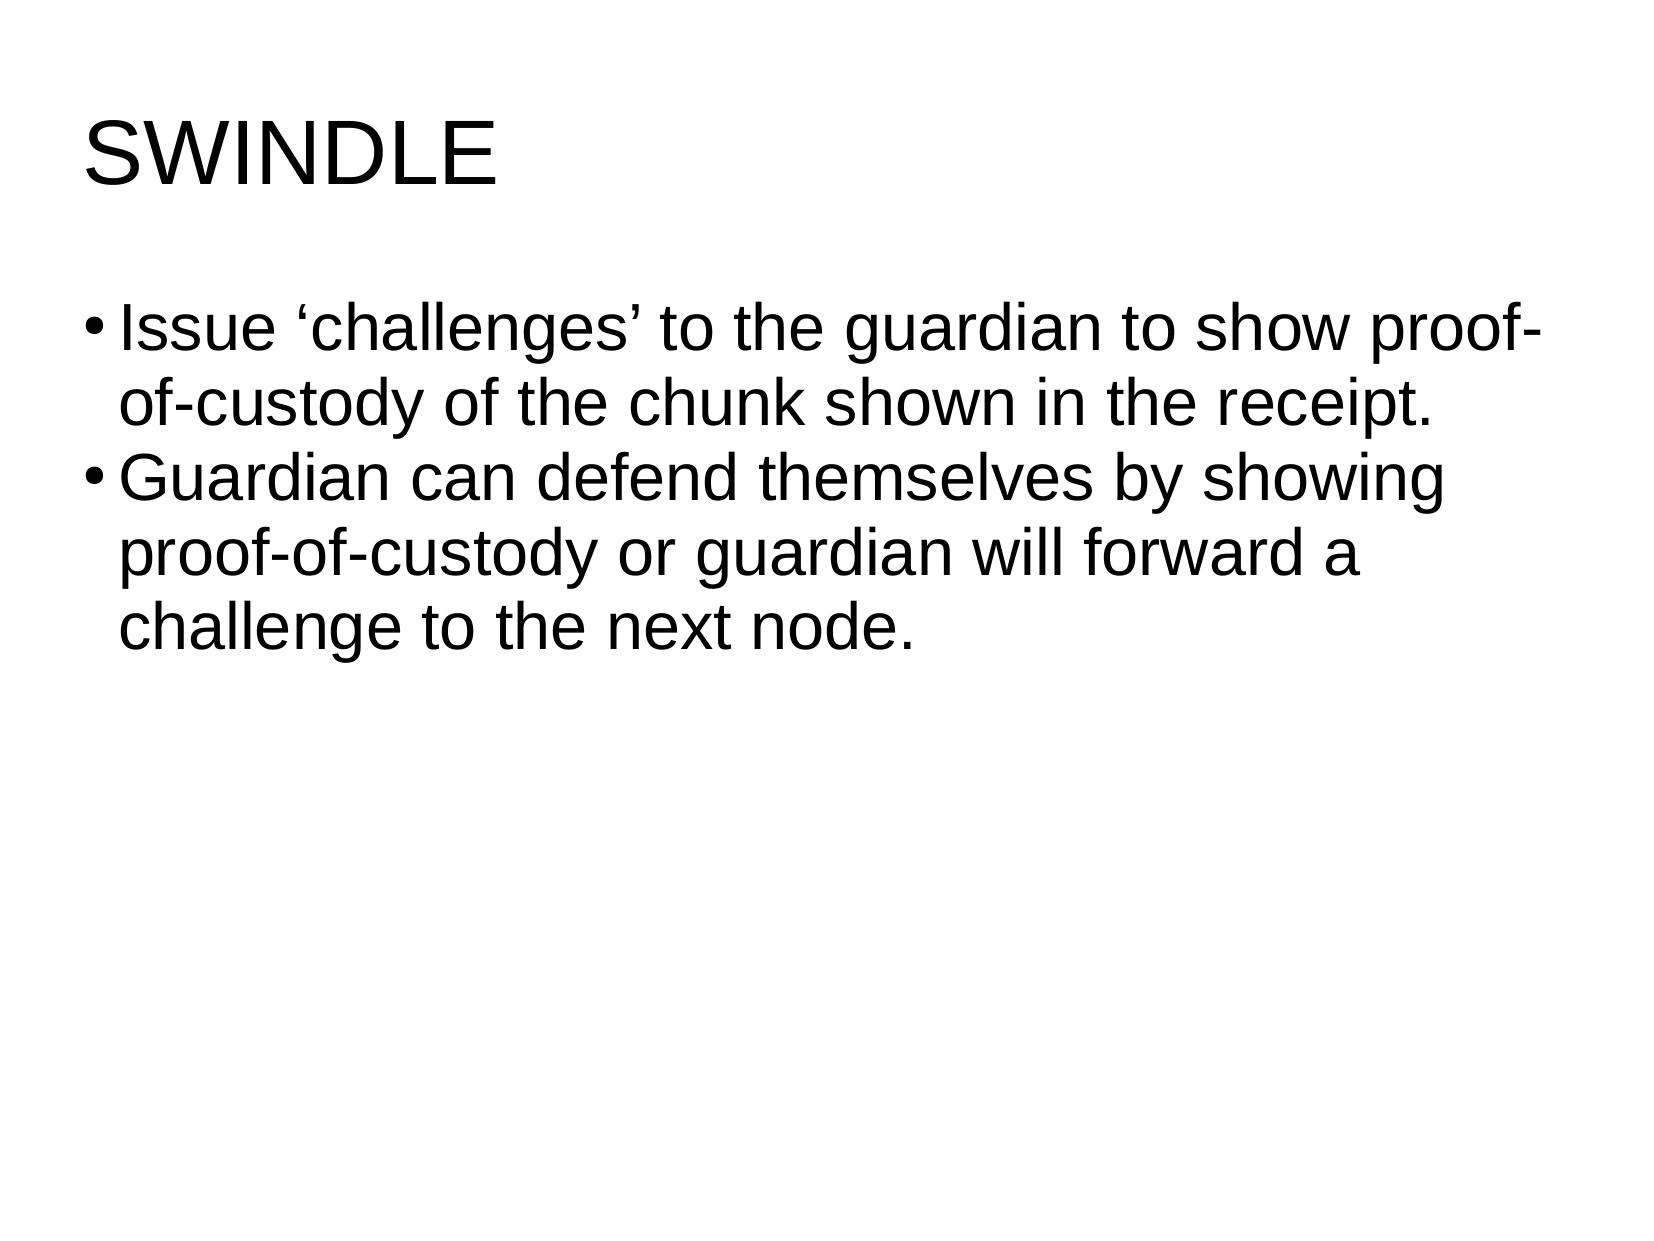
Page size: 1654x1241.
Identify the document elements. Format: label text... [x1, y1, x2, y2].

title SWINDLE [82, 49, 1571, 257]
subtitle Issue ‘challenges’ to the guardian to show proof-of-custody of the chunk shown in the receipt. Guardian can defend themselves by showing proof-of-custody or guardian will forward a challenge to the next node. [82, 290, 1571, 1010]
